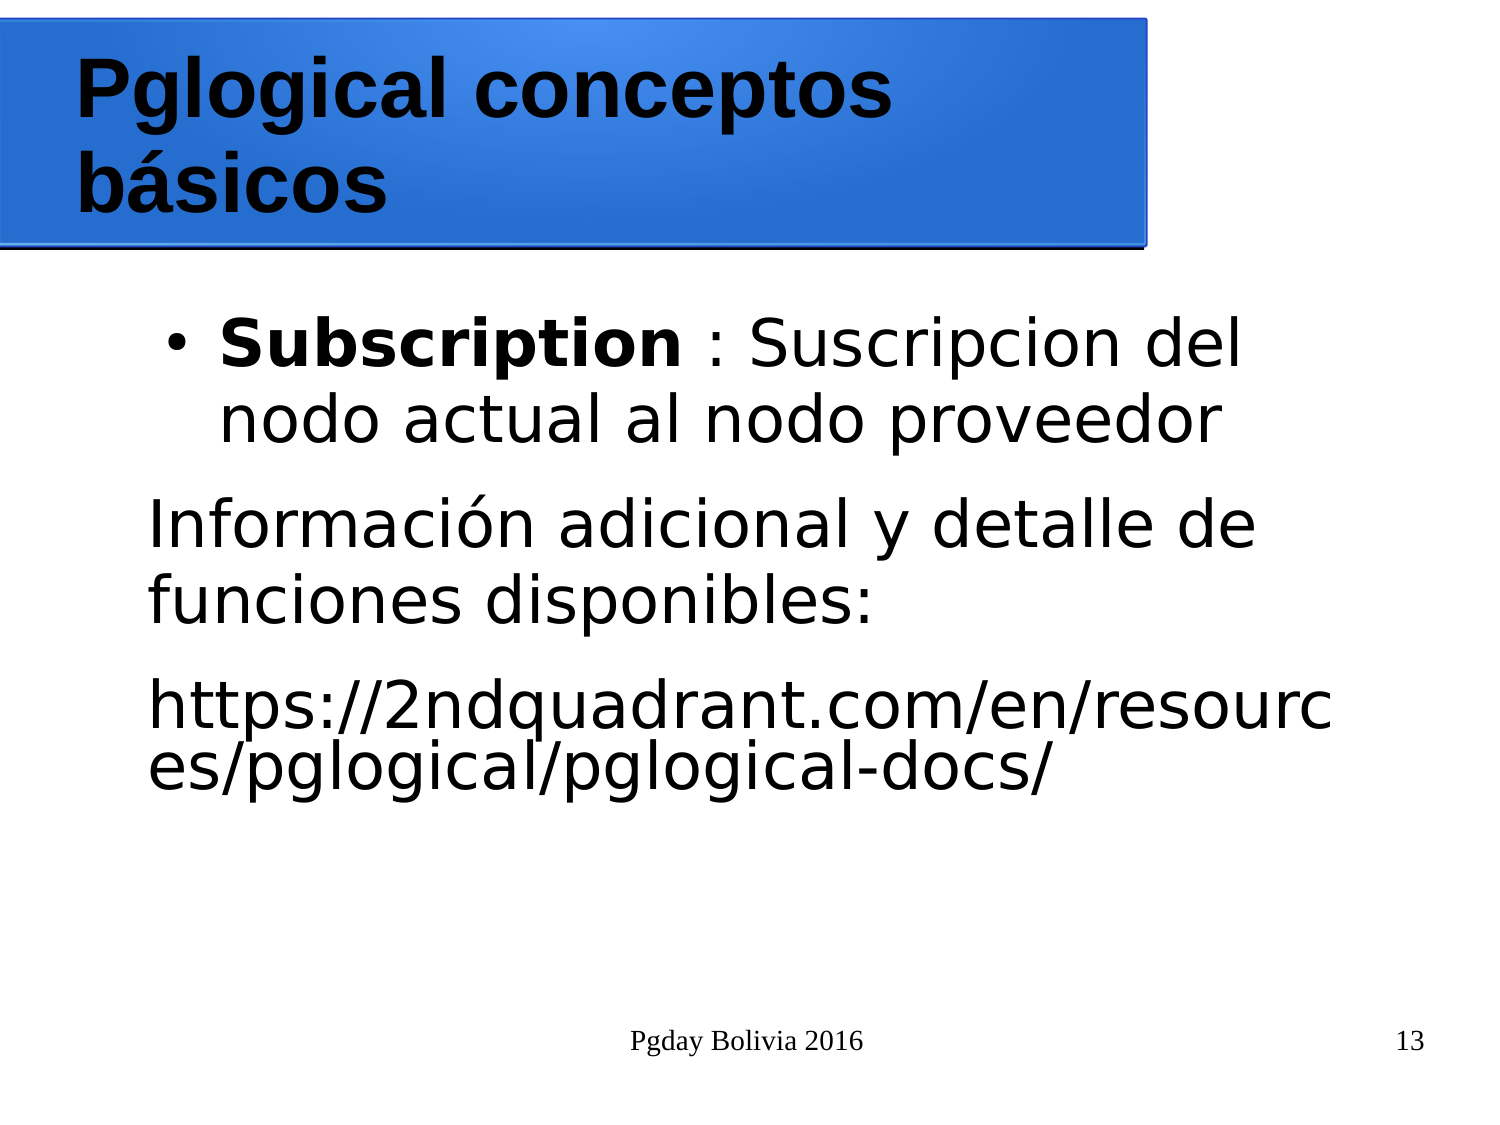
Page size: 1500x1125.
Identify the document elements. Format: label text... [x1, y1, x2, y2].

title Pglogical conceptos básicos [75, 41, 1120, 231]
list Subscription : Suscripcion del nodo actual al nodo proveedor Información adicional y detalle de funciones disponibles: https://2ndquadrant.com/en/resources/pglogical/pglogical-docs/ [147, 305, 1348, 746]
